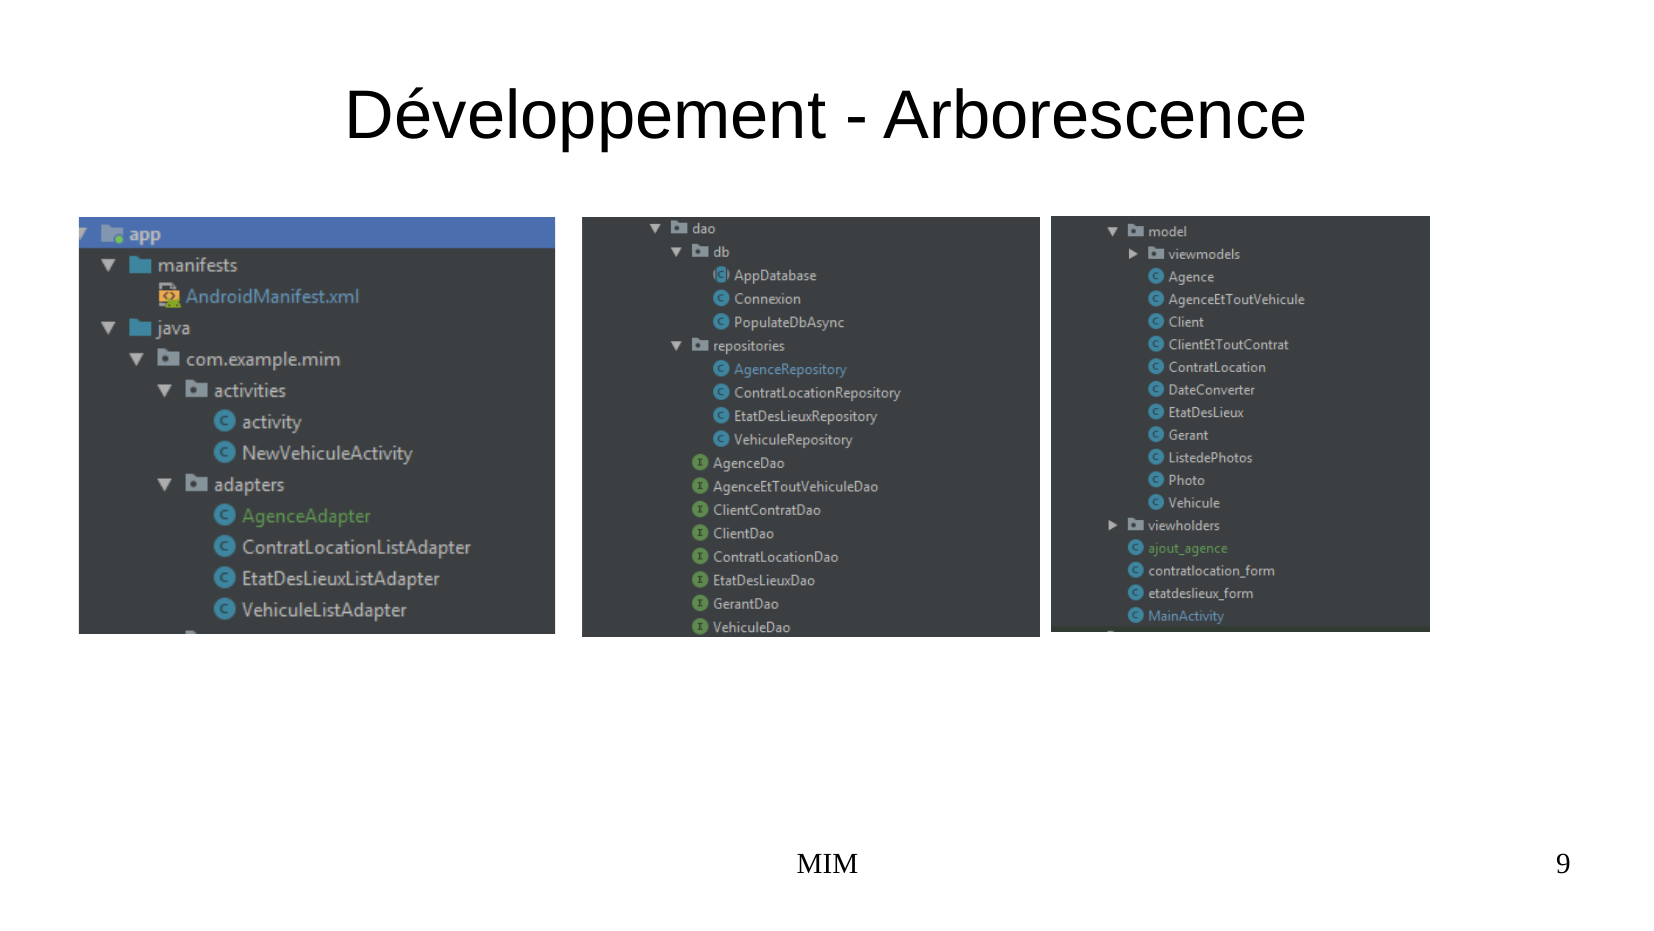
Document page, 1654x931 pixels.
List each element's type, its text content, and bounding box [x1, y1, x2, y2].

picture [582, 217, 1040, 637]
title Développement - Arborescence [82, 37, 1571, 193]
picture [78, 217, 556, 634]
picture [1051, 216, 1430, 632]
